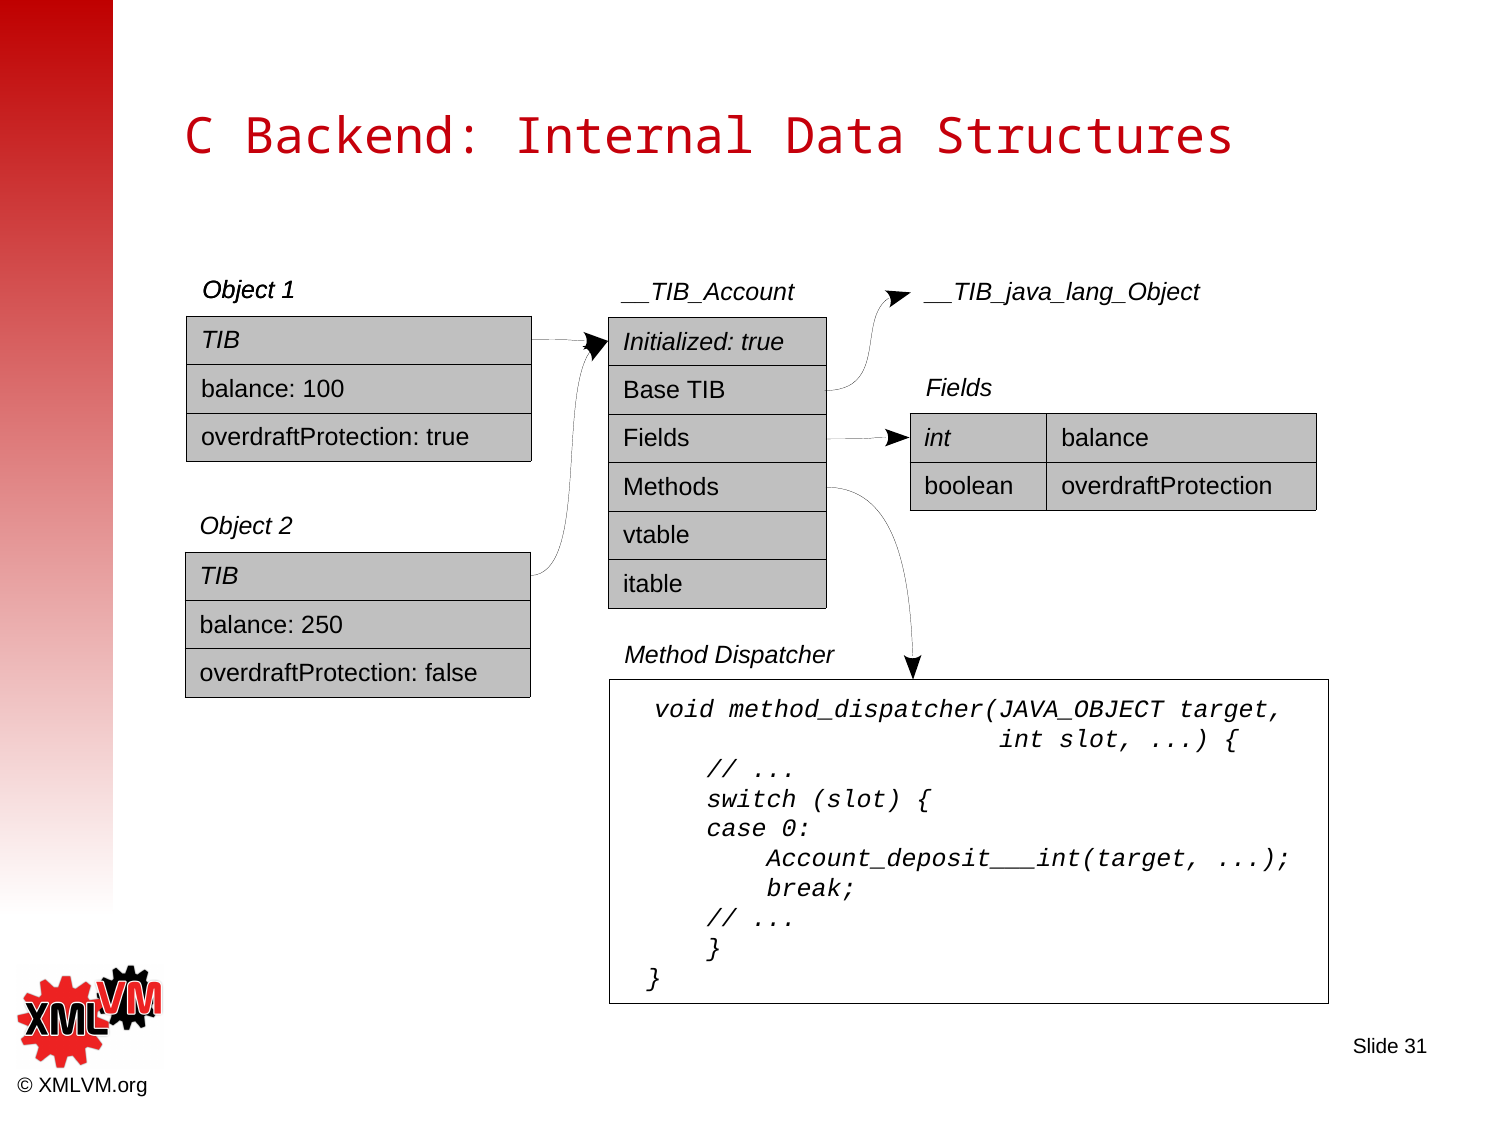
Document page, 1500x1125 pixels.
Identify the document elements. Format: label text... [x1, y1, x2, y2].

text_box Object 1 [187, 265, 325, 314]
text_box Fields [910, 363, 1019, 412]
title C Backend: Internal Data Structures [170, 74, 1447, 199]
table_header int [911, 414, 1046, 462]
table_cell vtable [609, 512, 826, 559]
table_header TIB [187, 317, 531, 364]
text_box Method Dispatcher [609, 631, 877, 680]
table_cell Methods [609, 463, 826, 511]
table_header Initialized: true [609, 318, 826, 365]
table_cell Fields [609, 415, 826, 462]
table_cell overdraftProtection: false [186, 649, 530, 697]
text_box Object 2 [184, 501, 322, 550]
table_cell overdraftProtection: true [187, 414, 531, 461]
table_header balance [1047, 414, 1316, 462]
table_header TIB [186, 553, 530, 600]
text_box void method_dispatcher(JAVA_OBJECT target, int slot, ...) { // ... switch (slot) { case 0: Account_deposit___int(target, ...); break; // ... } } [609, 679, 1329, 1004]
table_cell overdraftProtection [1047, 463, 1316, 510]
table_cell Base TIB [609, 366, 826, 414]
table_cell itable [609, 560, 826, 608]
table_cell balance: 100 [187, 365, 531, 413]
text_box __TIB_Account [608, 268, 832, 317]
table_cell balance: 250 [186, 601, 530, 648]
text_box __TIB_java_lang_Object [910, 268, 1249, 317]
table_cell boolean [911, 463, 1046, 510]
picture [16, 964, 164, 1069]
